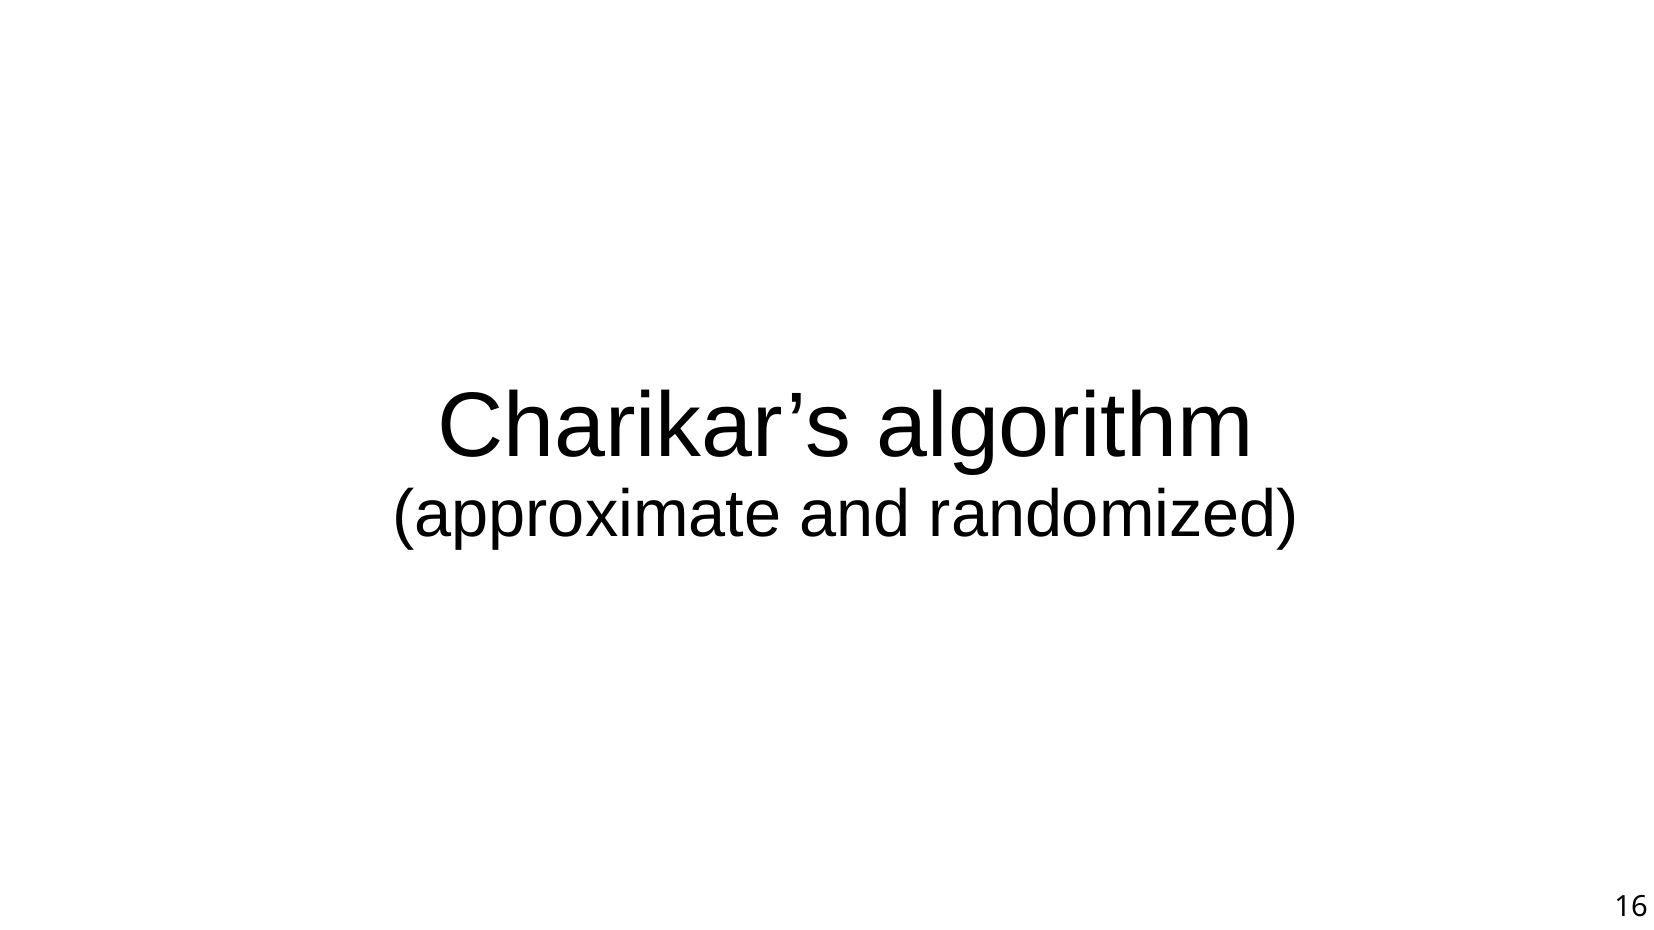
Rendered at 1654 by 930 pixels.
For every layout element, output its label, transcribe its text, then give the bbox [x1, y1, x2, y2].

title Charikar’s algorithm (approximate and randomized) [102, 373, 1591, 551]
